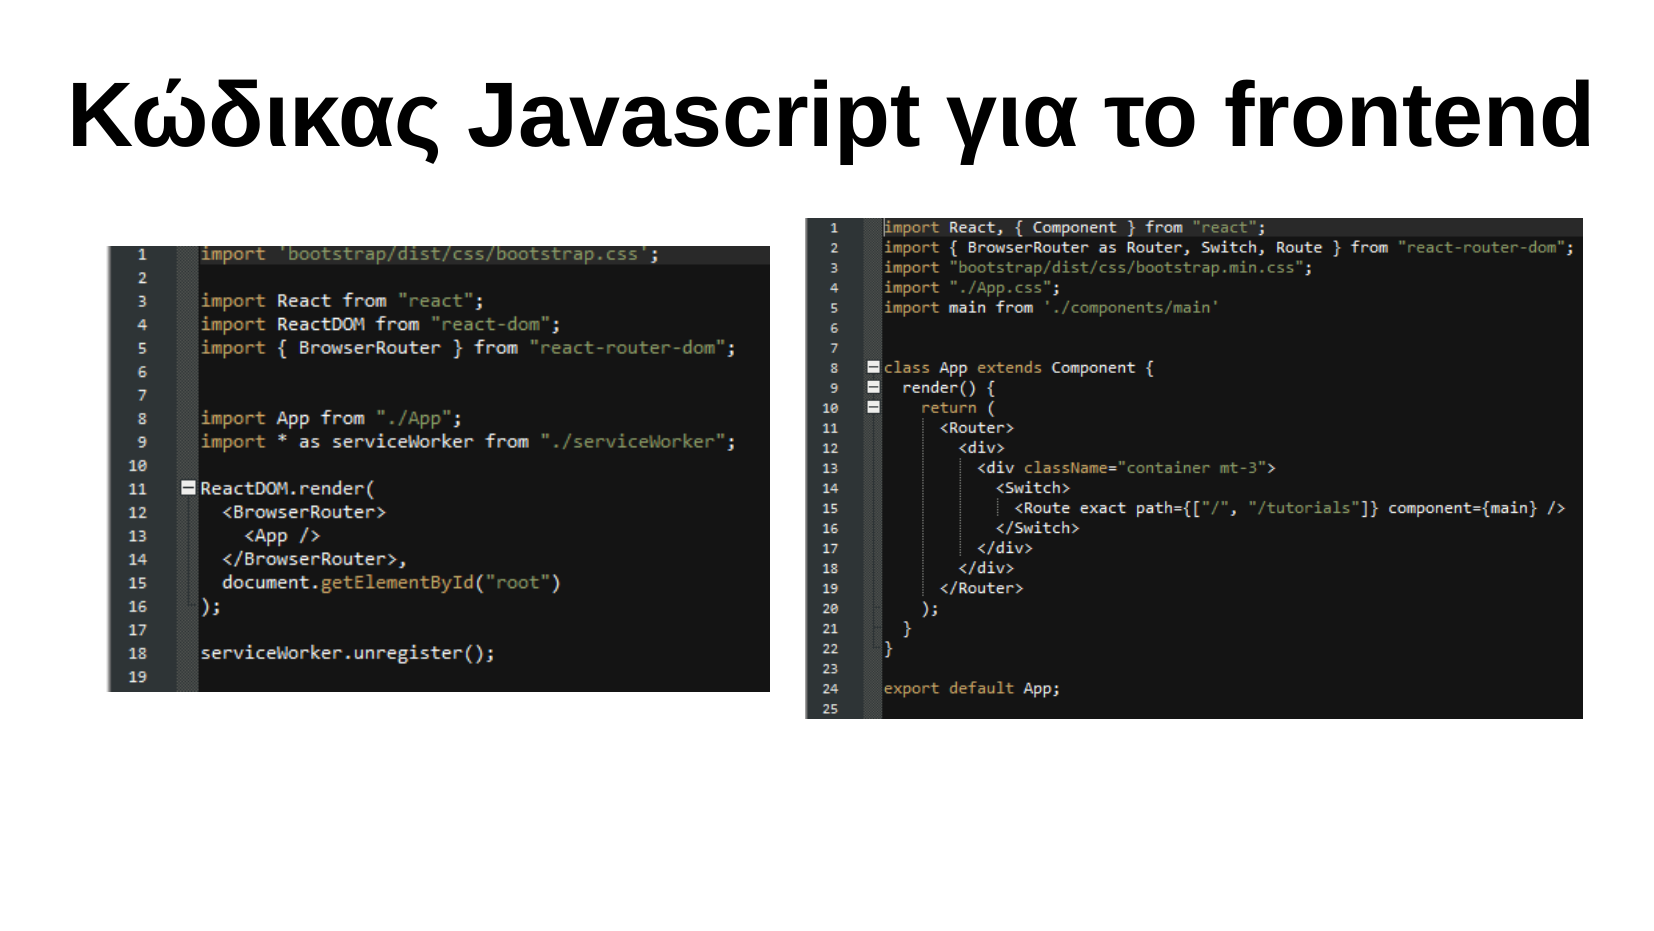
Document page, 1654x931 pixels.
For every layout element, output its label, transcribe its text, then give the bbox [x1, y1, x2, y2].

picture [105, 246, 770, 692]
title Κώδικας Javascript για το frontend [15, 12, 1651, 218]
picture [805, 218, 1583, 719]
